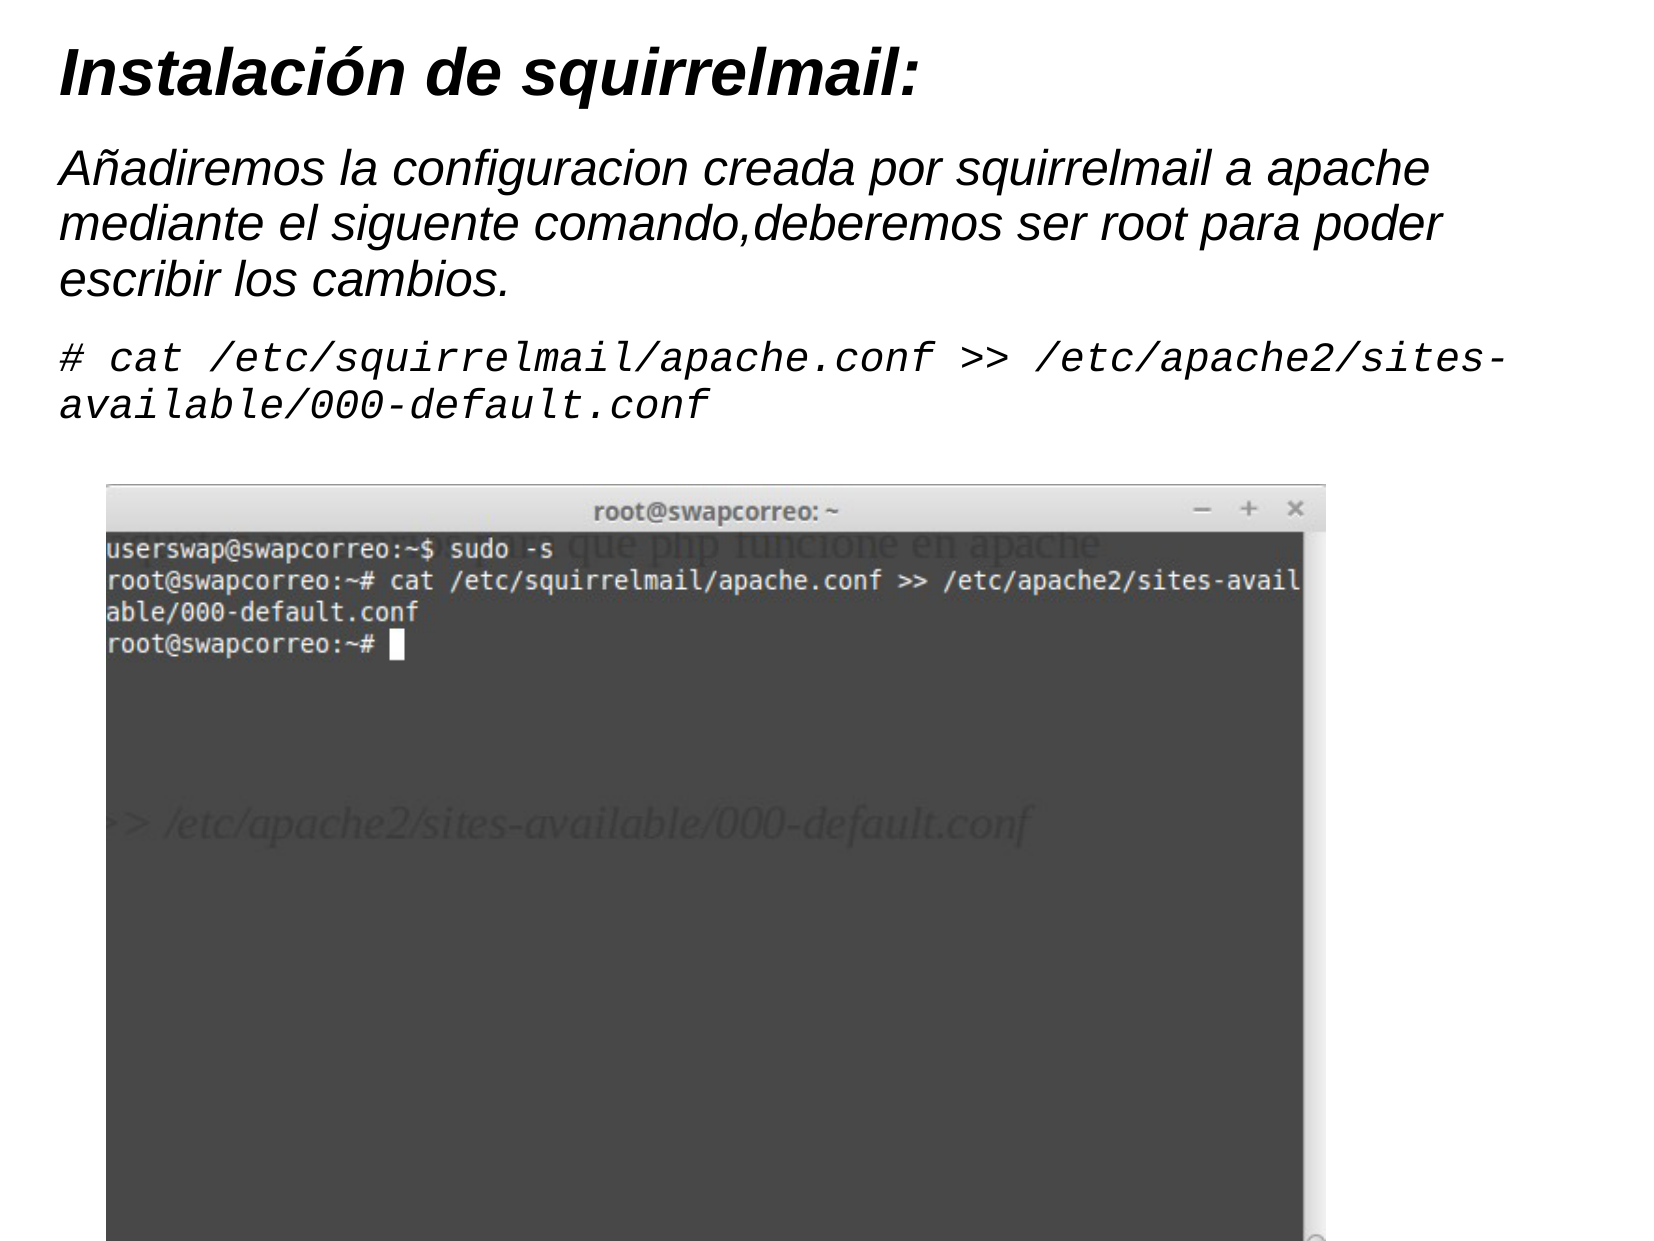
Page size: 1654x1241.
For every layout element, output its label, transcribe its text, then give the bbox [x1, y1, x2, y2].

picture [106, 484, 1326, 1241]
list Instalación de squirrelmail: Añadiremos la configuracion creada por squirrelmail a apache mediante el siguente comando,deberemos ser root para poder escribir los cambios. # cat /etc/squirrelmail/apache.conf >> /etc/apache2/sites-available/000-default.conf [59, 35, 1548, 1028]
